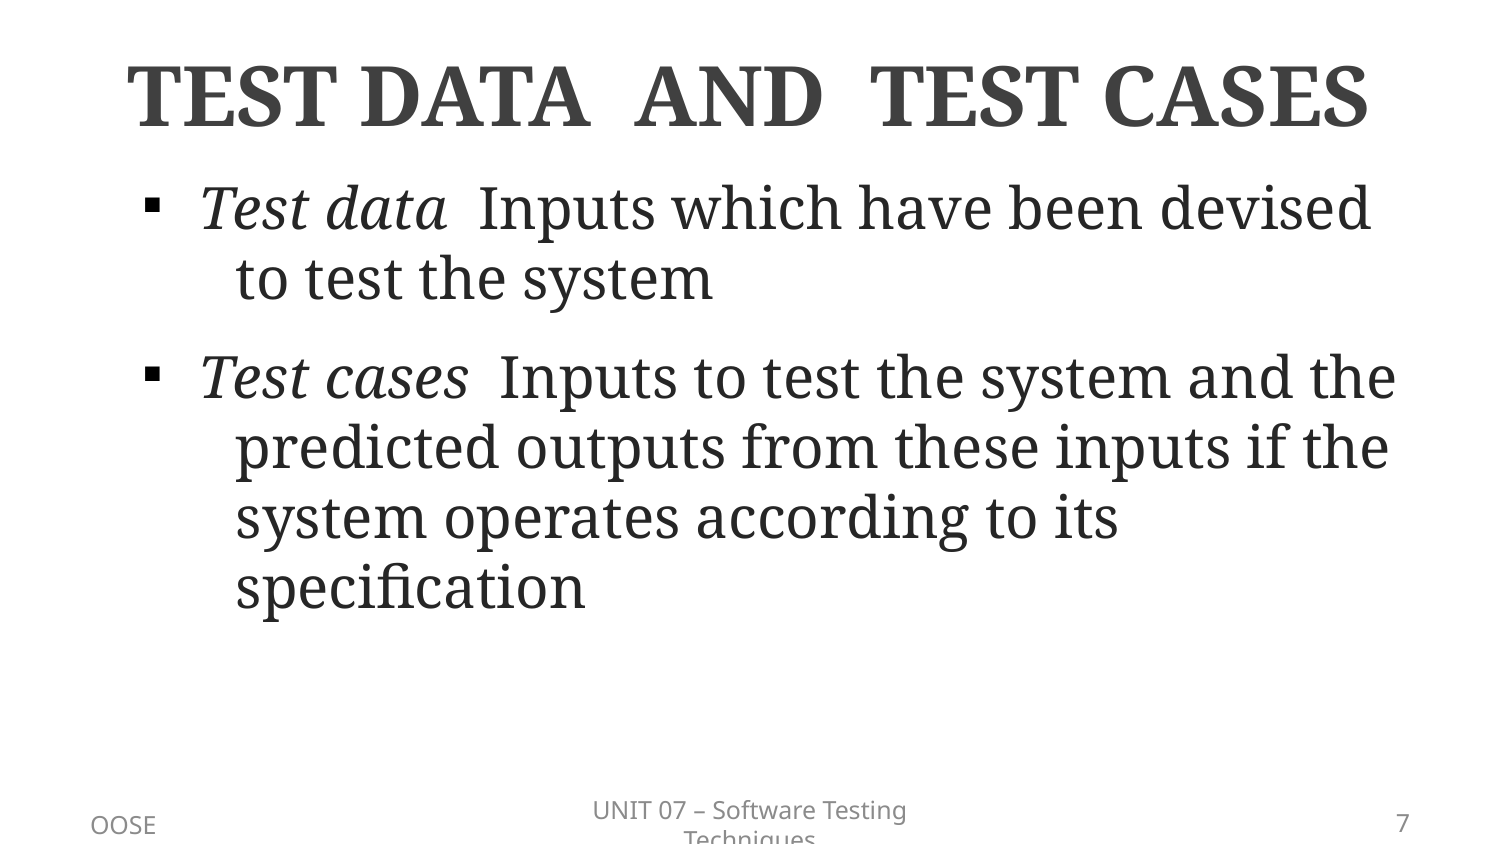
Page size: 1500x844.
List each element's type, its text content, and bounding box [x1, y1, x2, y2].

title TEST DATA AND TEST CASES [75, 23, 1425, 163]
list Test data Inputs which have been devised to test the system Test cases Inputs to test the system and the predicted outputs from these inputs if the system operates according to its specification [75, 163, 1425, 754]
